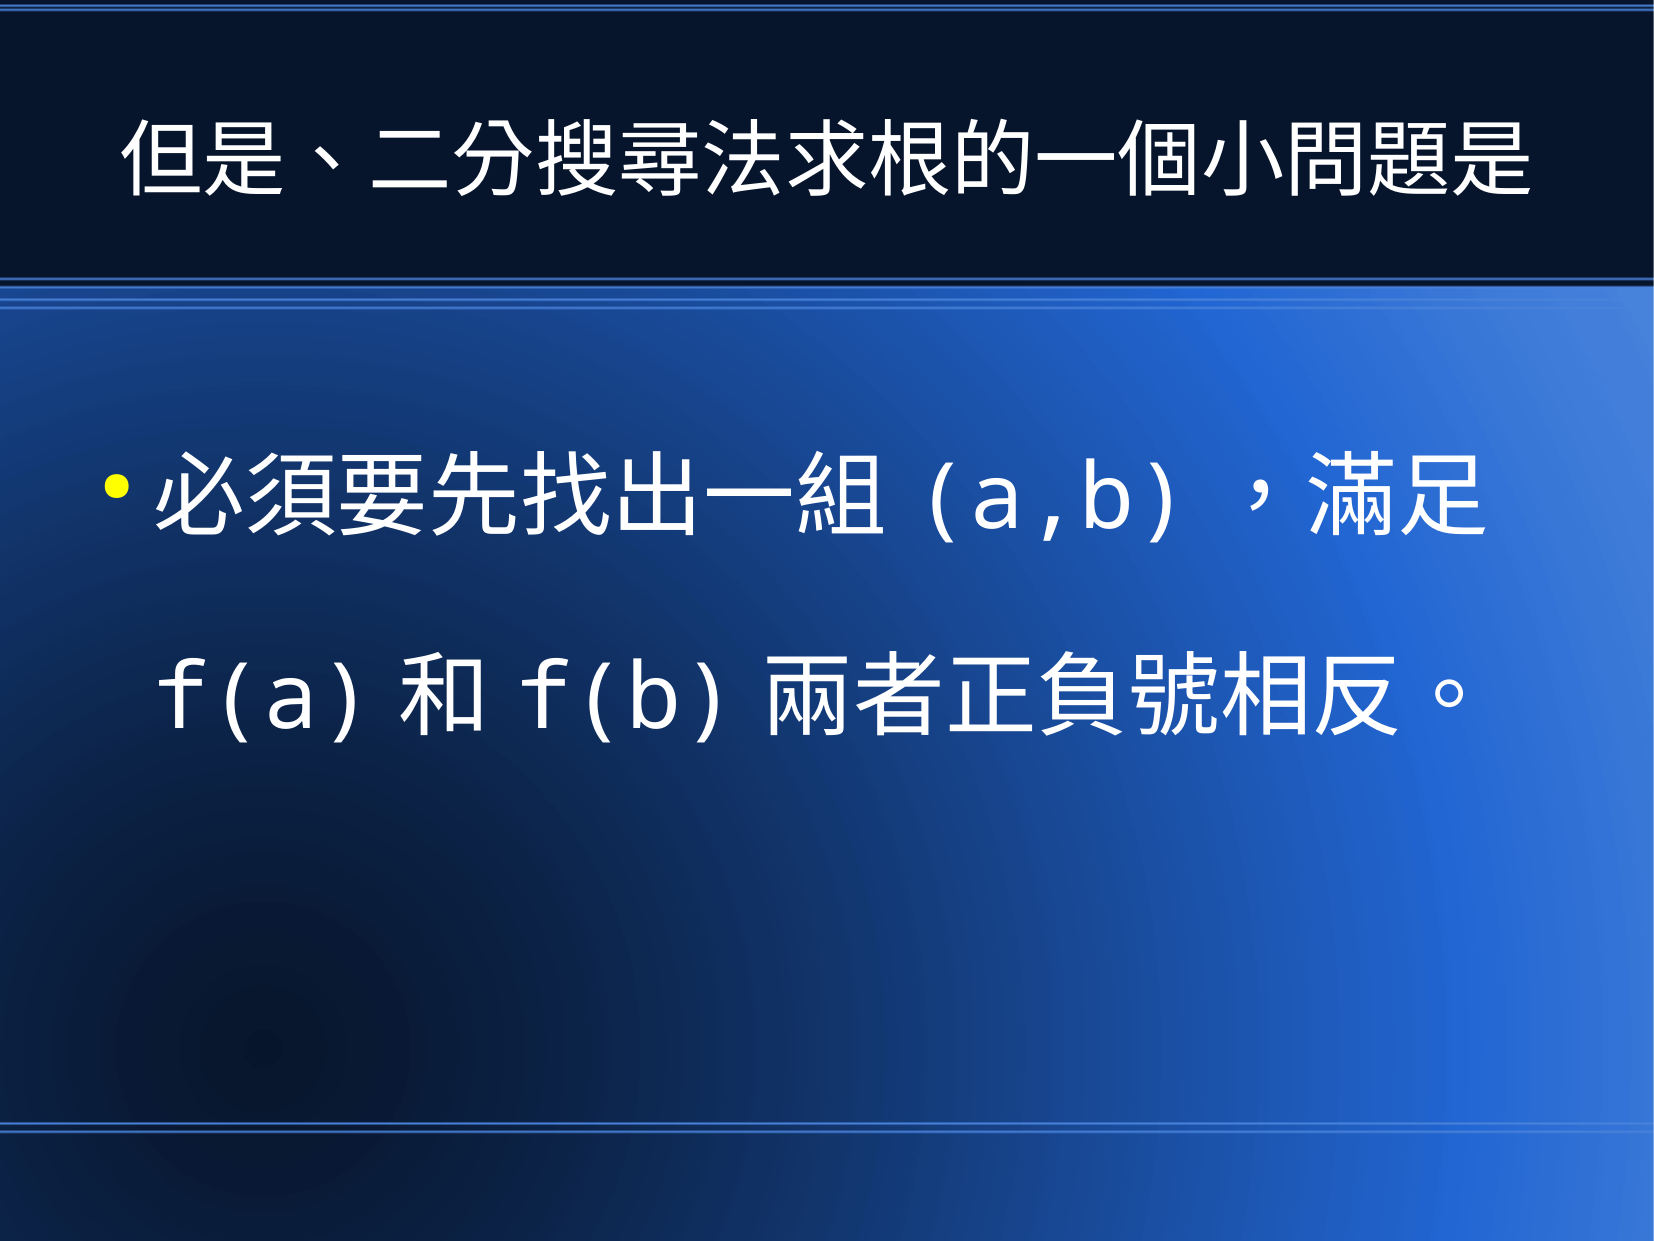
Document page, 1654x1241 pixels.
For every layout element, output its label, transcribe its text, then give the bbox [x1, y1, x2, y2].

picture [0, 0, 1654, 1241]
list 必須要先找出一組(a,b)，滿足f(a)和f(b)兩者正負號相反。 [82, 355, 1571, 1241]
title 但是、二分搜尋法求根的一個小問題是 [82, 49, 1571, 257]
